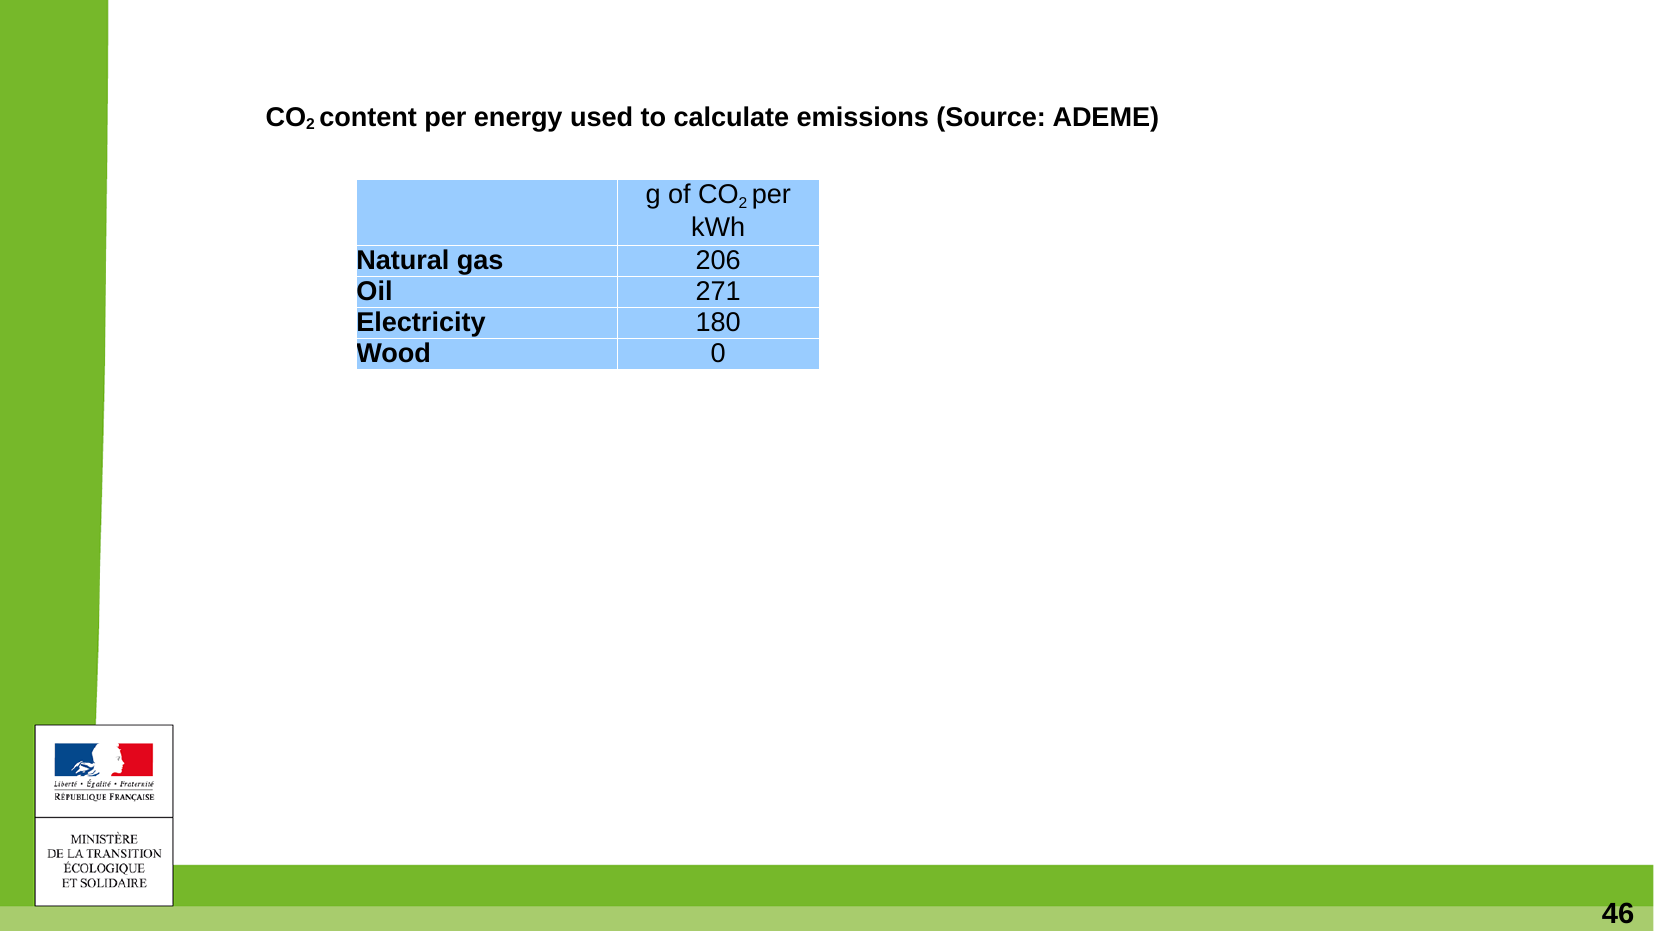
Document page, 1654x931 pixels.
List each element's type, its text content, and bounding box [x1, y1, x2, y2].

table_cell 180 [618, 308, 819, 338]
table_cell Oil [357, 277, 617, 307]
table_cell Natural gas [357, 246, 617, 276]
table_cell 271 [618, 277, 819, 307]
text_box CO2 content per energy used to calculate emissions (Source: ADEME) [250, 94, 1521, 141]
table_header g of CO2 per kWh [618, 180, 819, 245]
table_cell Wood [357, 339, 617, 369]
picture [0, 0, 1654, 931]
table_cell 206 [618, 246, 819, 276]
table_cell 0 [618, 339, 819, 369]
table_cell Electricity [357, 308, 617, 338]
table_cell Oil [361, 284, 372, 297]
table_header [357, 180, 617, 245]
